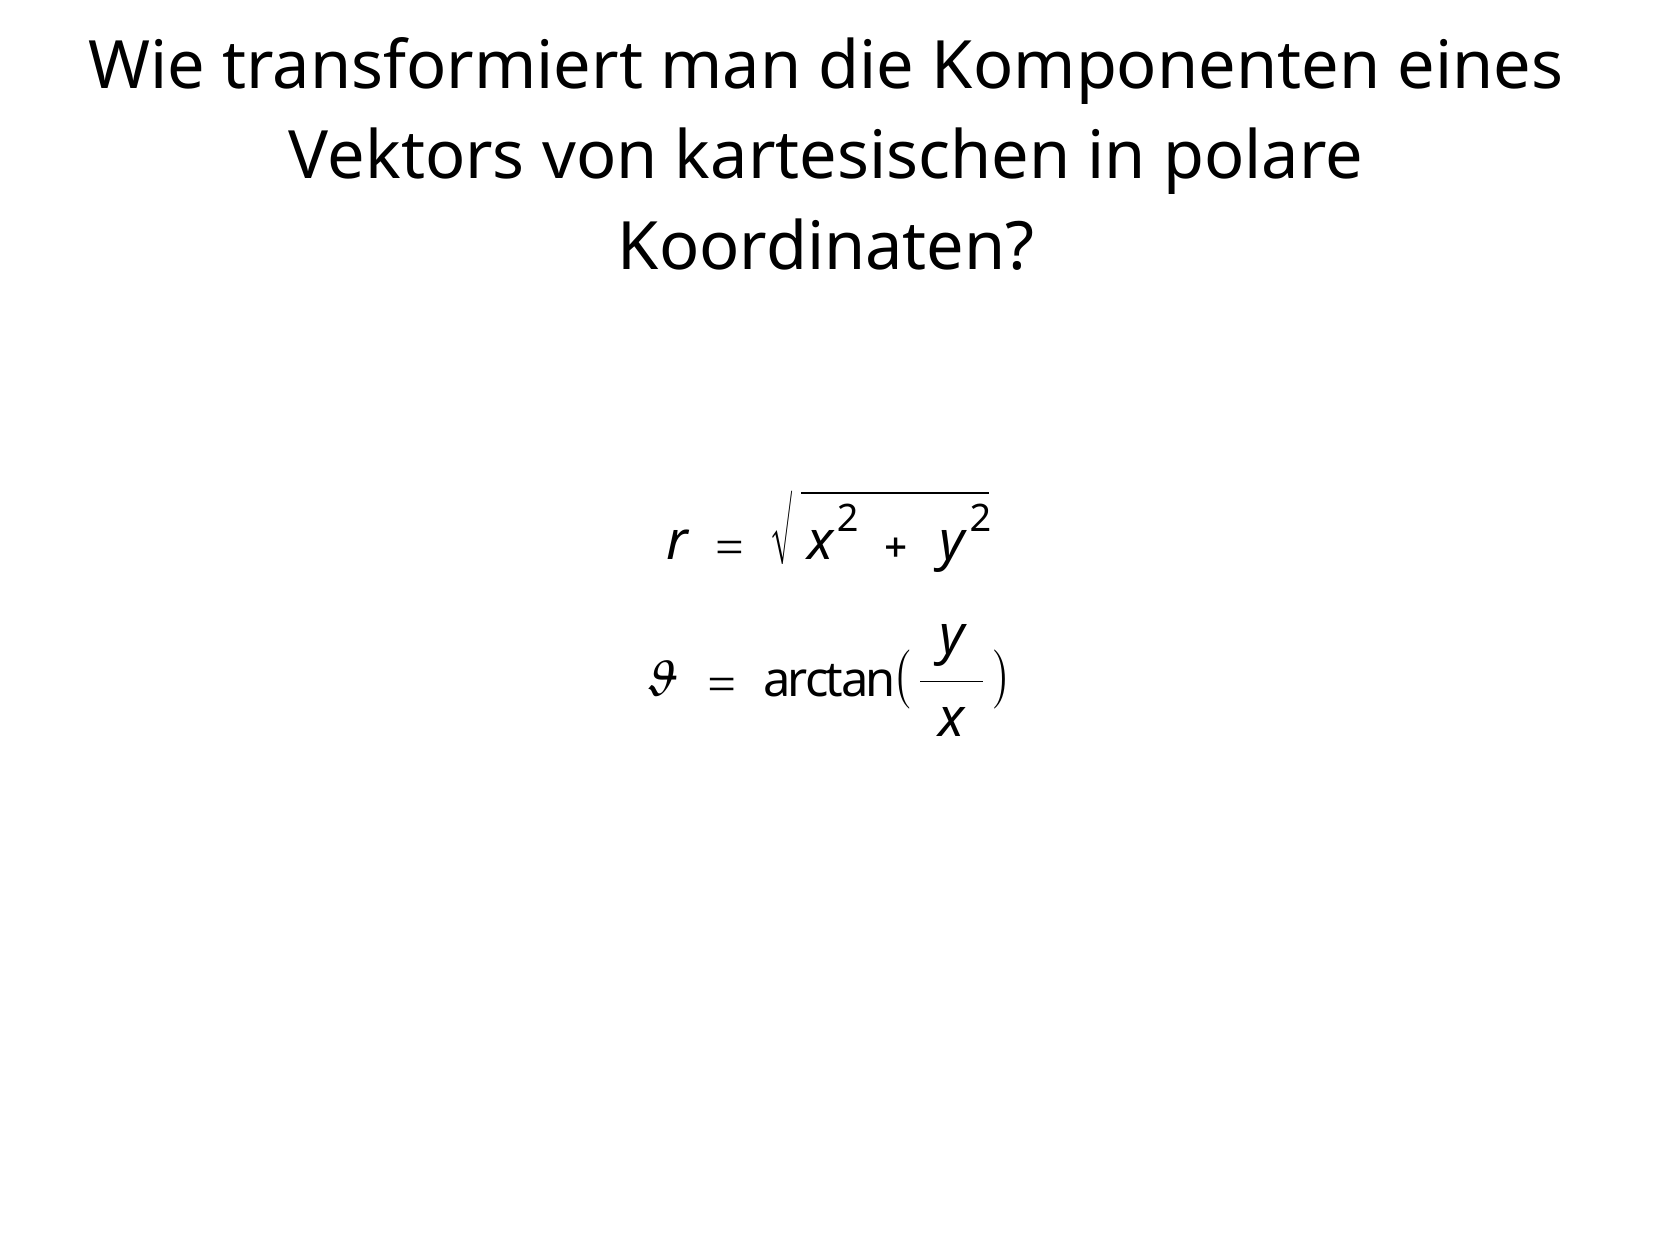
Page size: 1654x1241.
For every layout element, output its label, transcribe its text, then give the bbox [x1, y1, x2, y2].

chart [638, 489, 1016, 751]
title Wie transformiert man die Komponenten eines Vektors von kartesischen in polare Koordinaten? [82, 49, 1571, 257]
